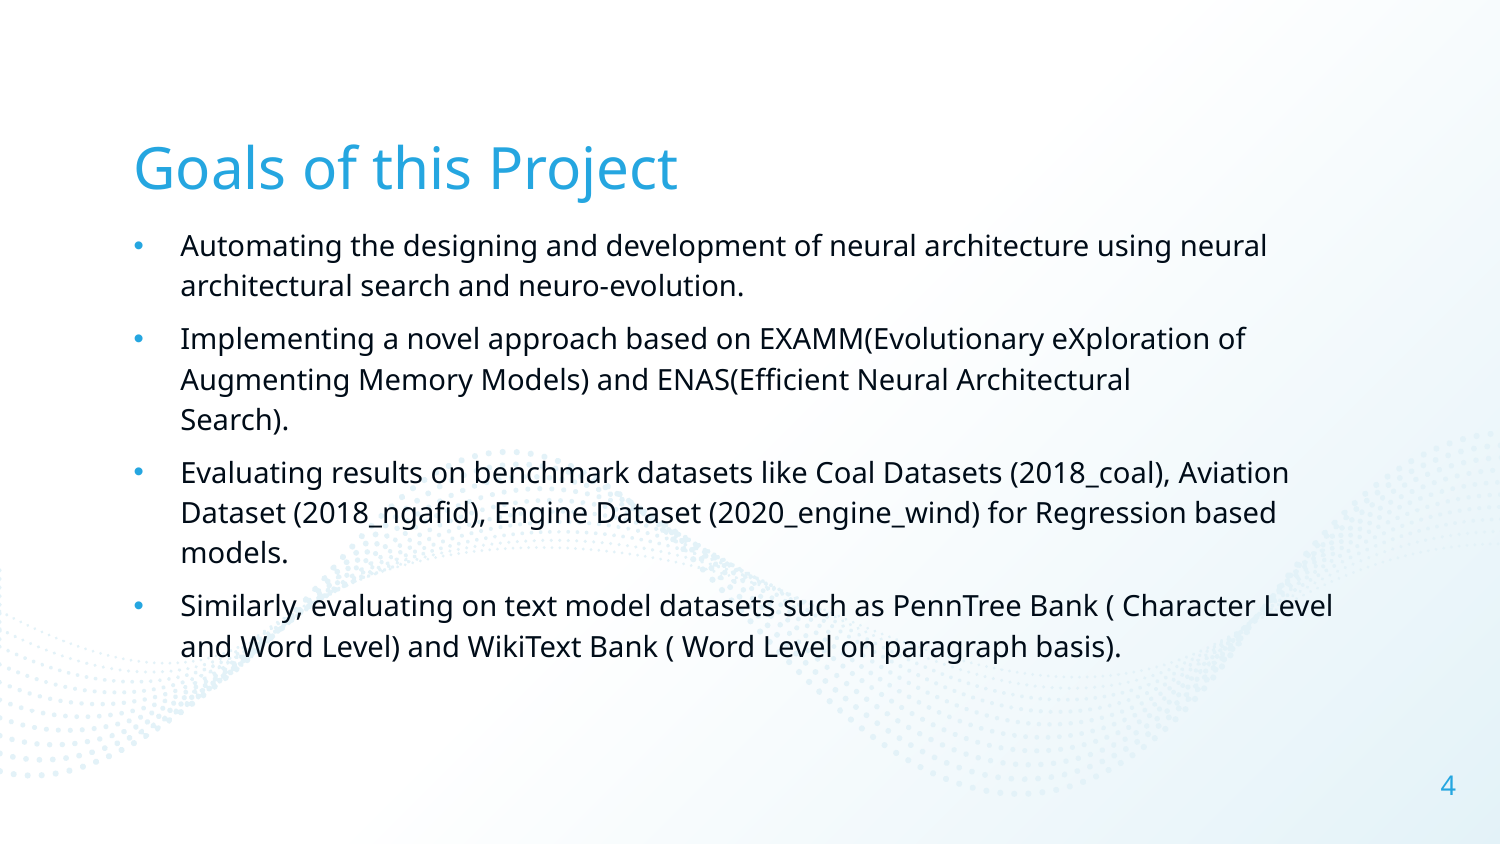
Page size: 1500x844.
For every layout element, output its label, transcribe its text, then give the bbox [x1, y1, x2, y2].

title Goals of this Project [133, 111, 1367, 203]
list Automating the designing and development of neural architecture using neural architectural search and neuro-evolution. Implementing a novel approach based on EXAMM(Evolutionary eXploration of Augmenting Memory Models) and ENAS(Efficient Neural Architectural Search). Evaluating results on benchmark datasets like Coal Datasets (2018_coal), Aviation Dataset (2018_ngafid), Engine Dataset (2020_engine_wind) for Regression based models. Similarly, evaluating on text model datasets such as PennTree Bank ( Character Level and Word Level) and WikiText Bank ( Word Level on paragraph basis). [133, 222, 1367, 777]
slide_number <number> [1366, 754, 1457, 819]
